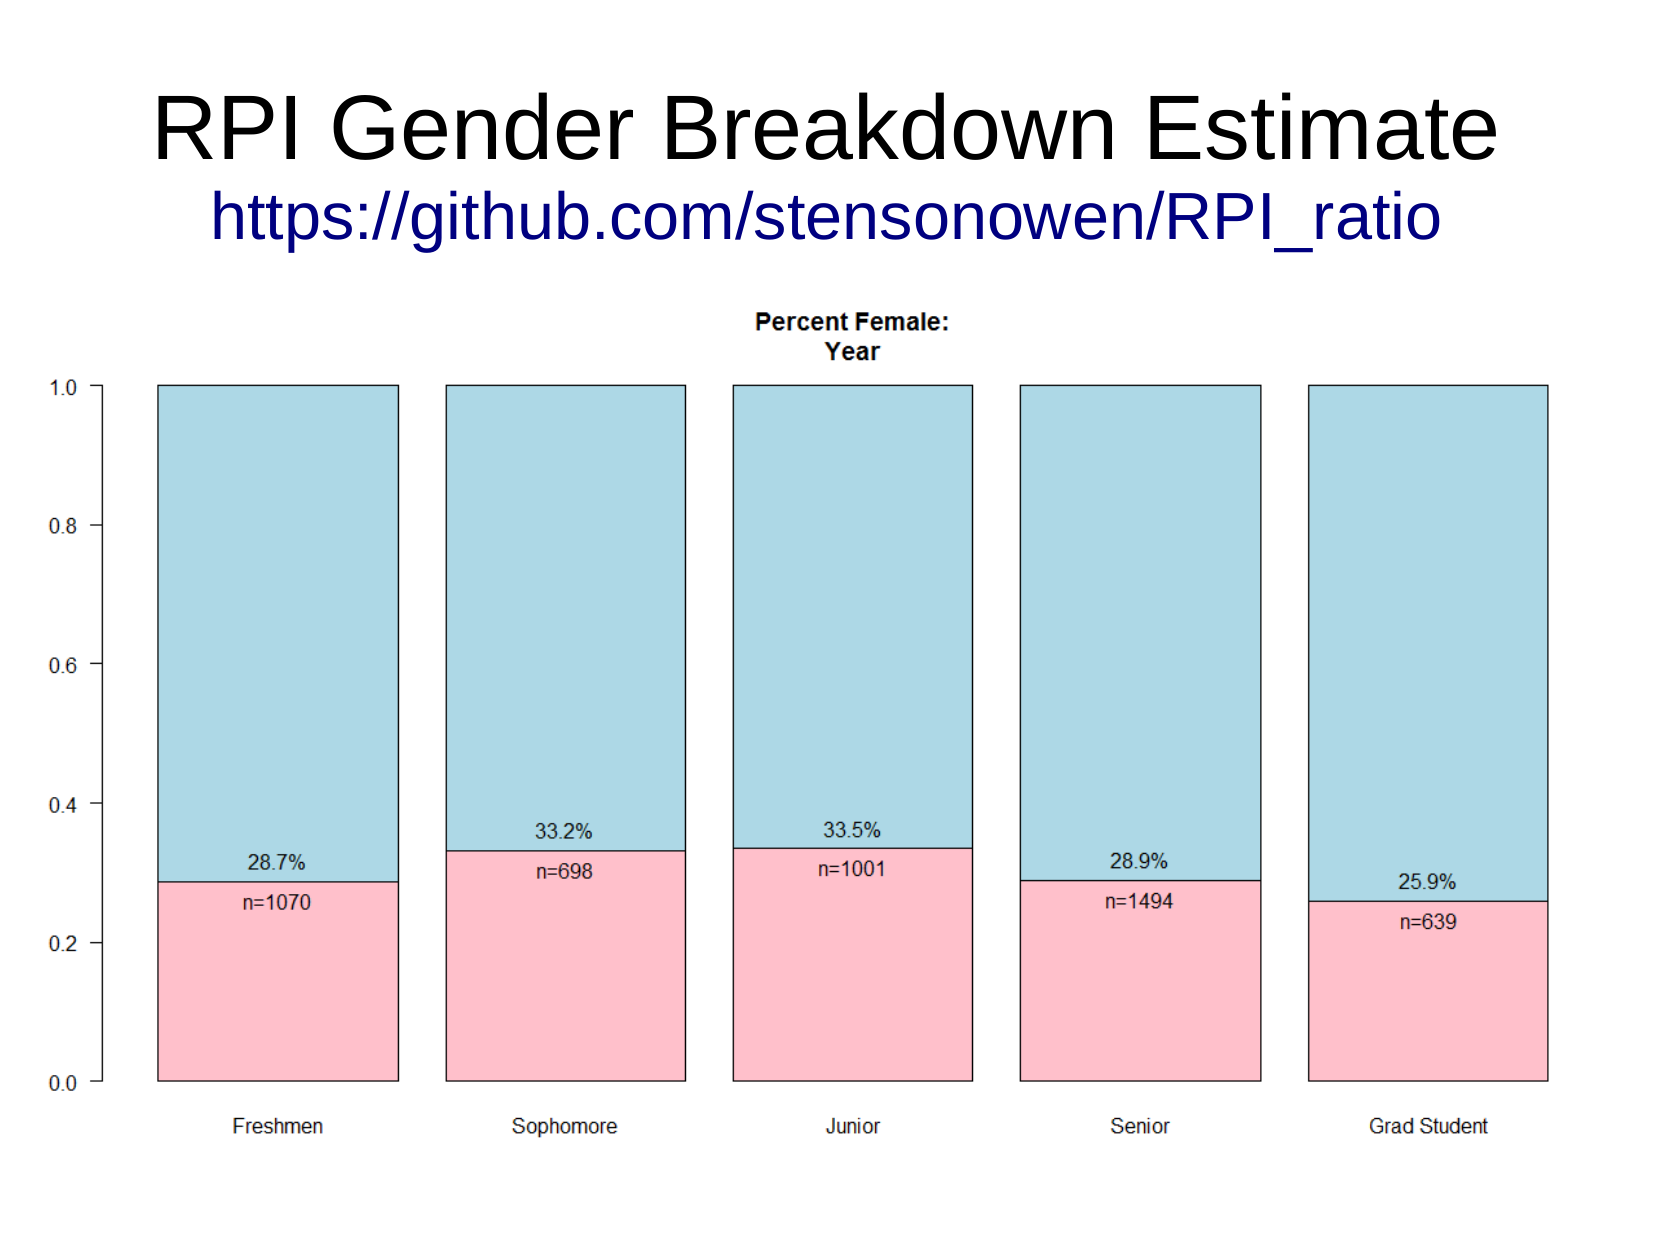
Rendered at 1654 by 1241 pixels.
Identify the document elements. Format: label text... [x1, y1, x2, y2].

picture [1, 284, 1654, 1216]
title RPI Gender Breakdown Estimate https://github.com/stensonowen/RPI_ratio [82, 0, 1571, 284]
